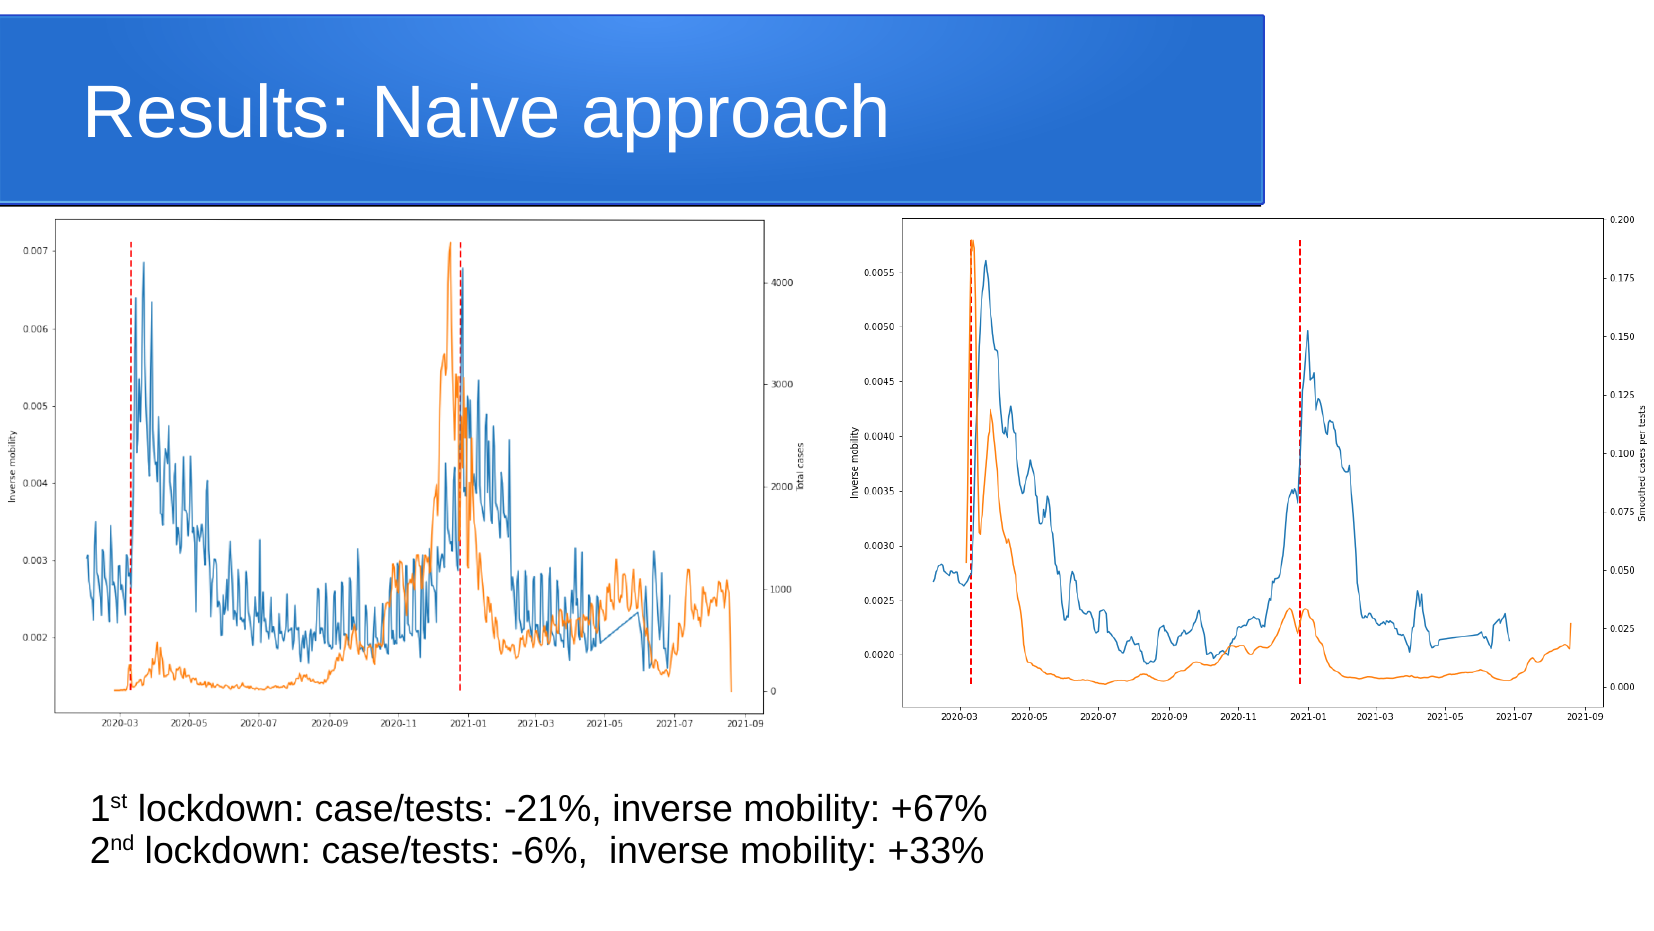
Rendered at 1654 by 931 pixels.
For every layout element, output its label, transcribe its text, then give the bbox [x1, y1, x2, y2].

picture [0, 140, 1654, 795]
text_box 1st lockdown: case/tests: -21%, inverse mobility: +67% 2nd lockdown: case/tests: -6%, inverse mobility: +33% [75, 780, 1561, 882]
title Results: Naive approach [82, 35, 1235, 141]
